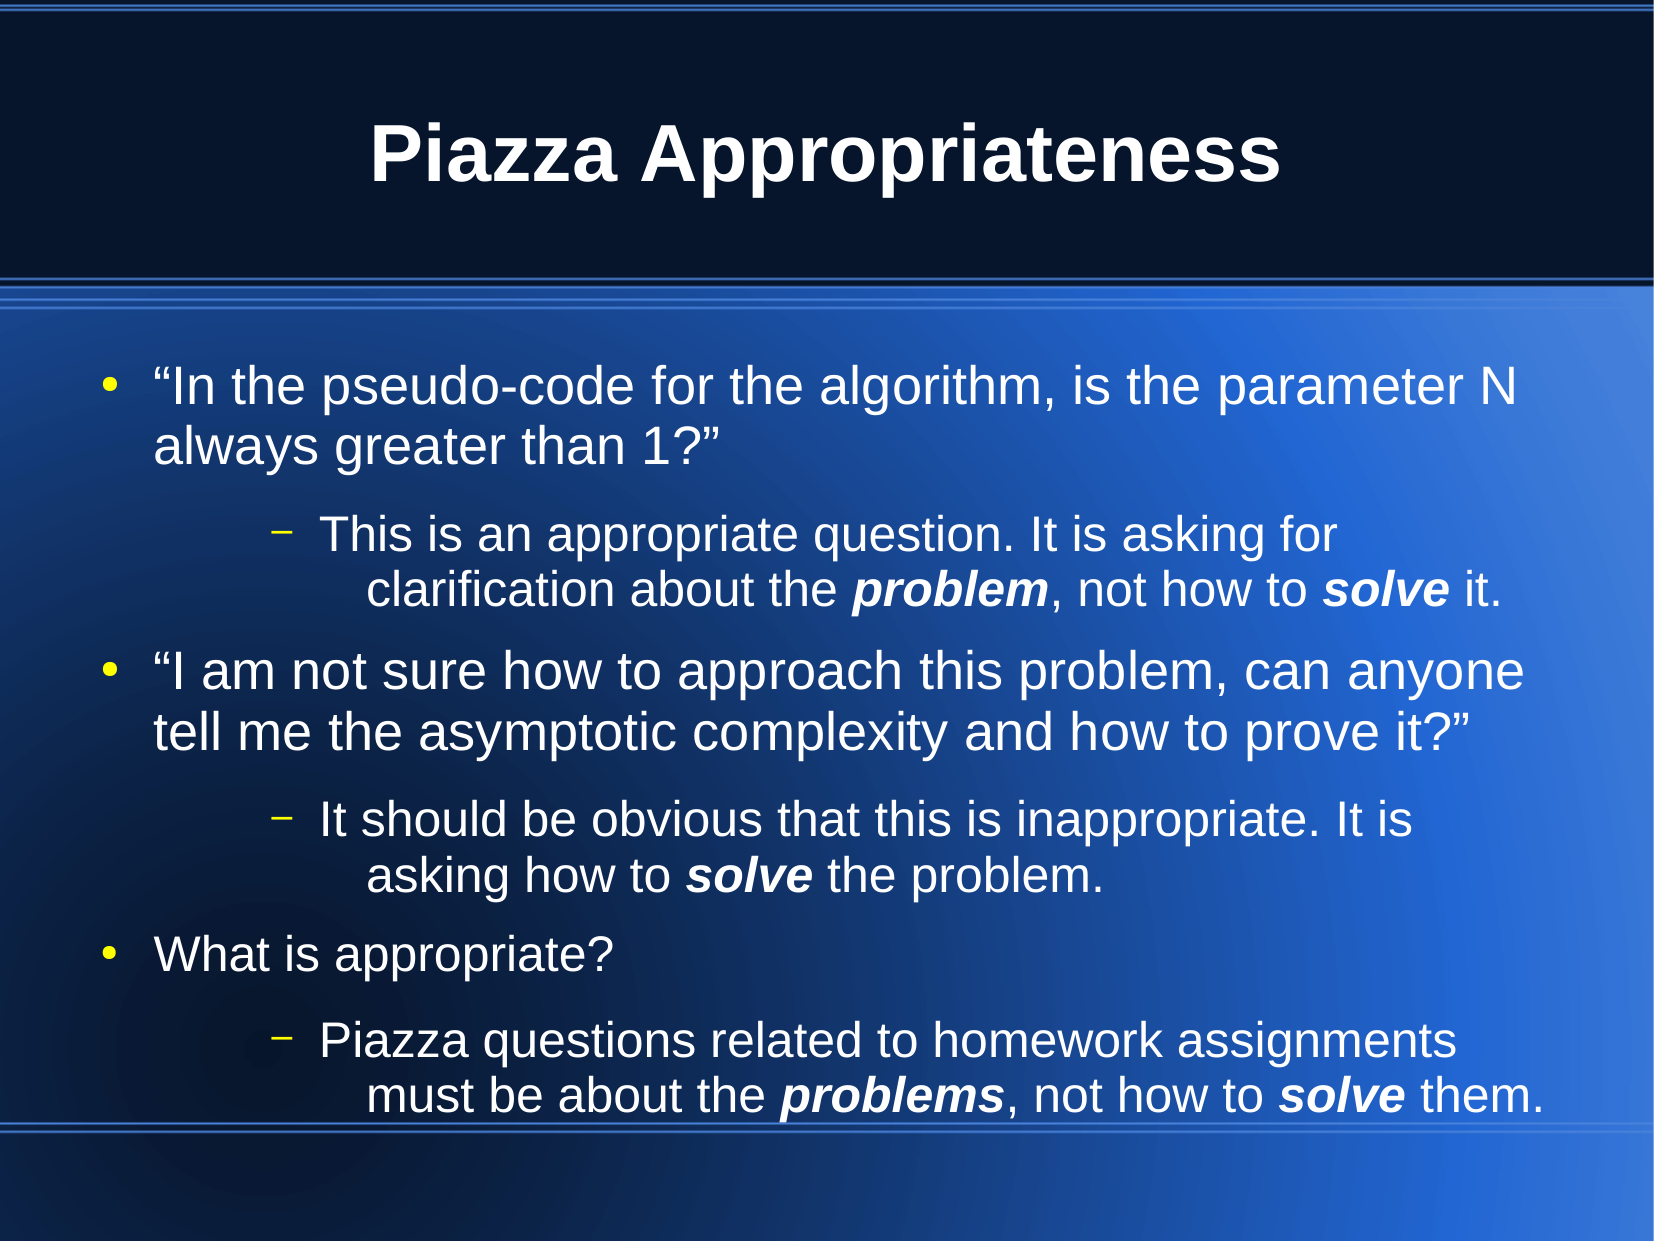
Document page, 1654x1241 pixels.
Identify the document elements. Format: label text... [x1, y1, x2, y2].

title Piazza Appropriateness [82, 49, 1571, 257]
list “In the pseudo-code for the algorithm, is the parameter N always greater than 1?” This is an appropriate question. It is asking for clarification about the problem, not how to solve it. “I am not sure how to approach this problem, can anyone tell me the asymptotic complexity and how to prove it?” It should be obvious that this is inappropriate. It is asking how to solve the problem. What is appropriate? Piazza questions related to homework assignments must be about the problems, not how to solve them. [82, 355, 1571, 1129]
picture [0, 0, 1654, 1241]
